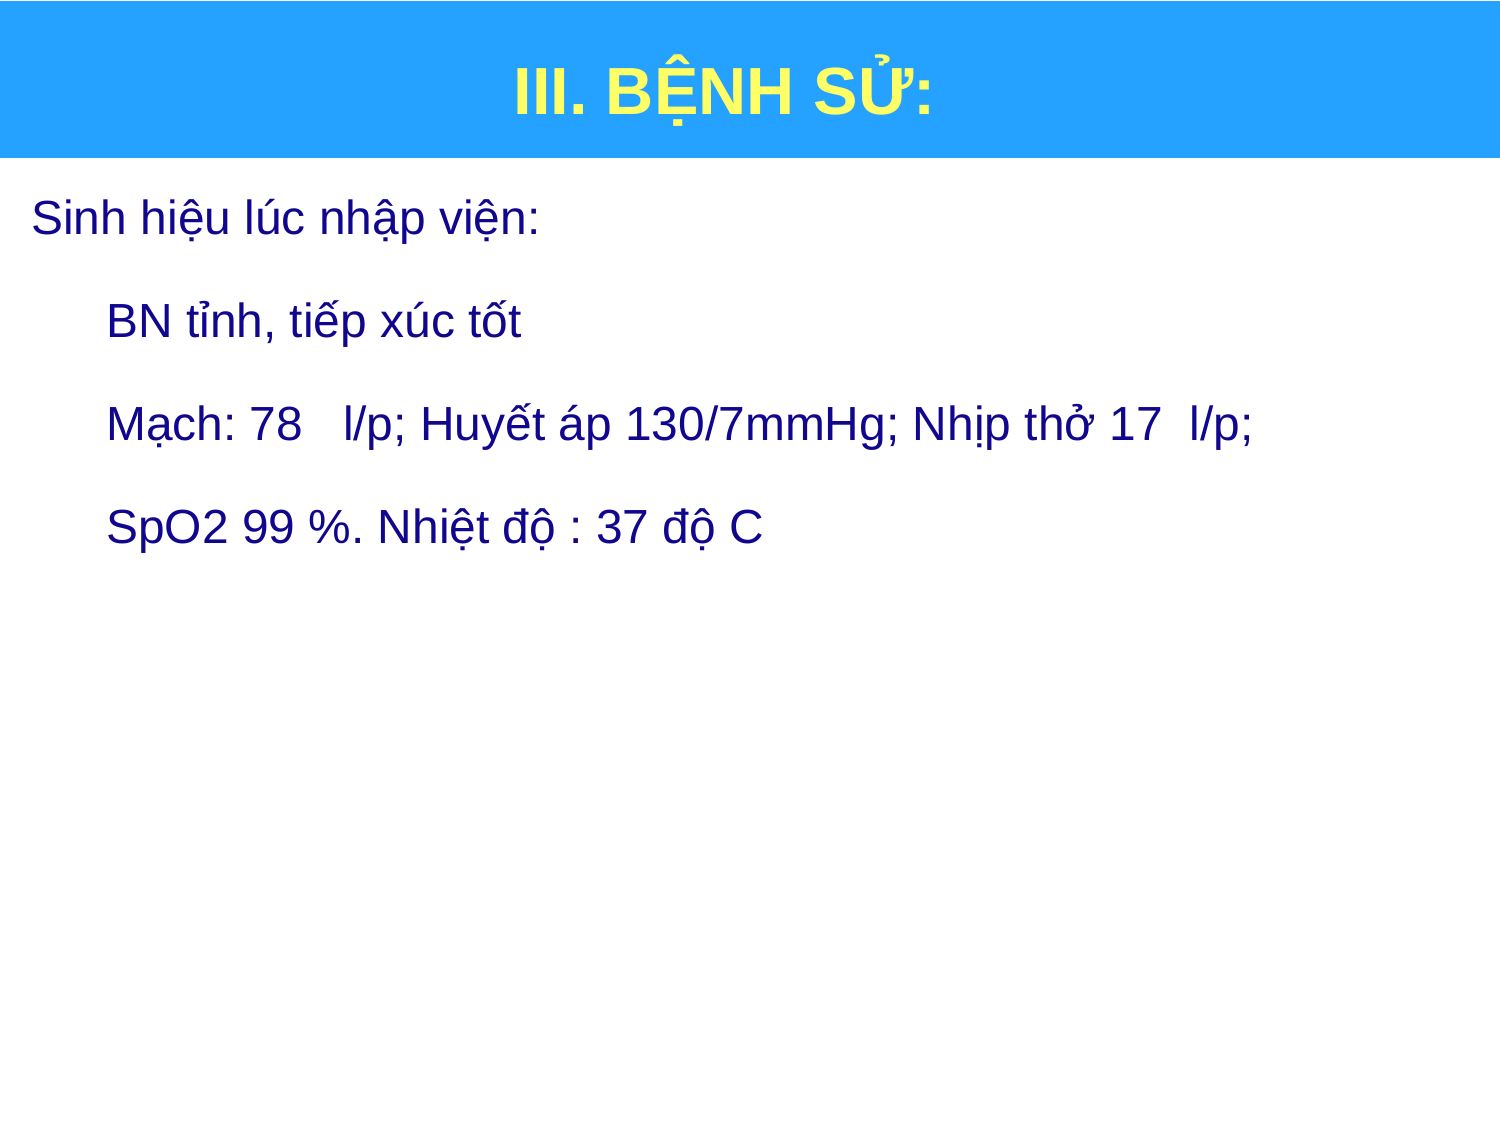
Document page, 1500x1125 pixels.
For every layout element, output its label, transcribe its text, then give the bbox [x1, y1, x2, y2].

title III. BỆNH SỬ: [87, 24, 1363, 150]
text_box Sinh hiệu lúc nhập viện: BN tỉnh, tiếp xúc tốt Mạch: 78 l/p; Huyết áp 130/7mmHg; Nhịp thở 17 l/p; SpO2 99 %. Nhiệt độ : 37 độ C [16, 151, 1500, 663]
